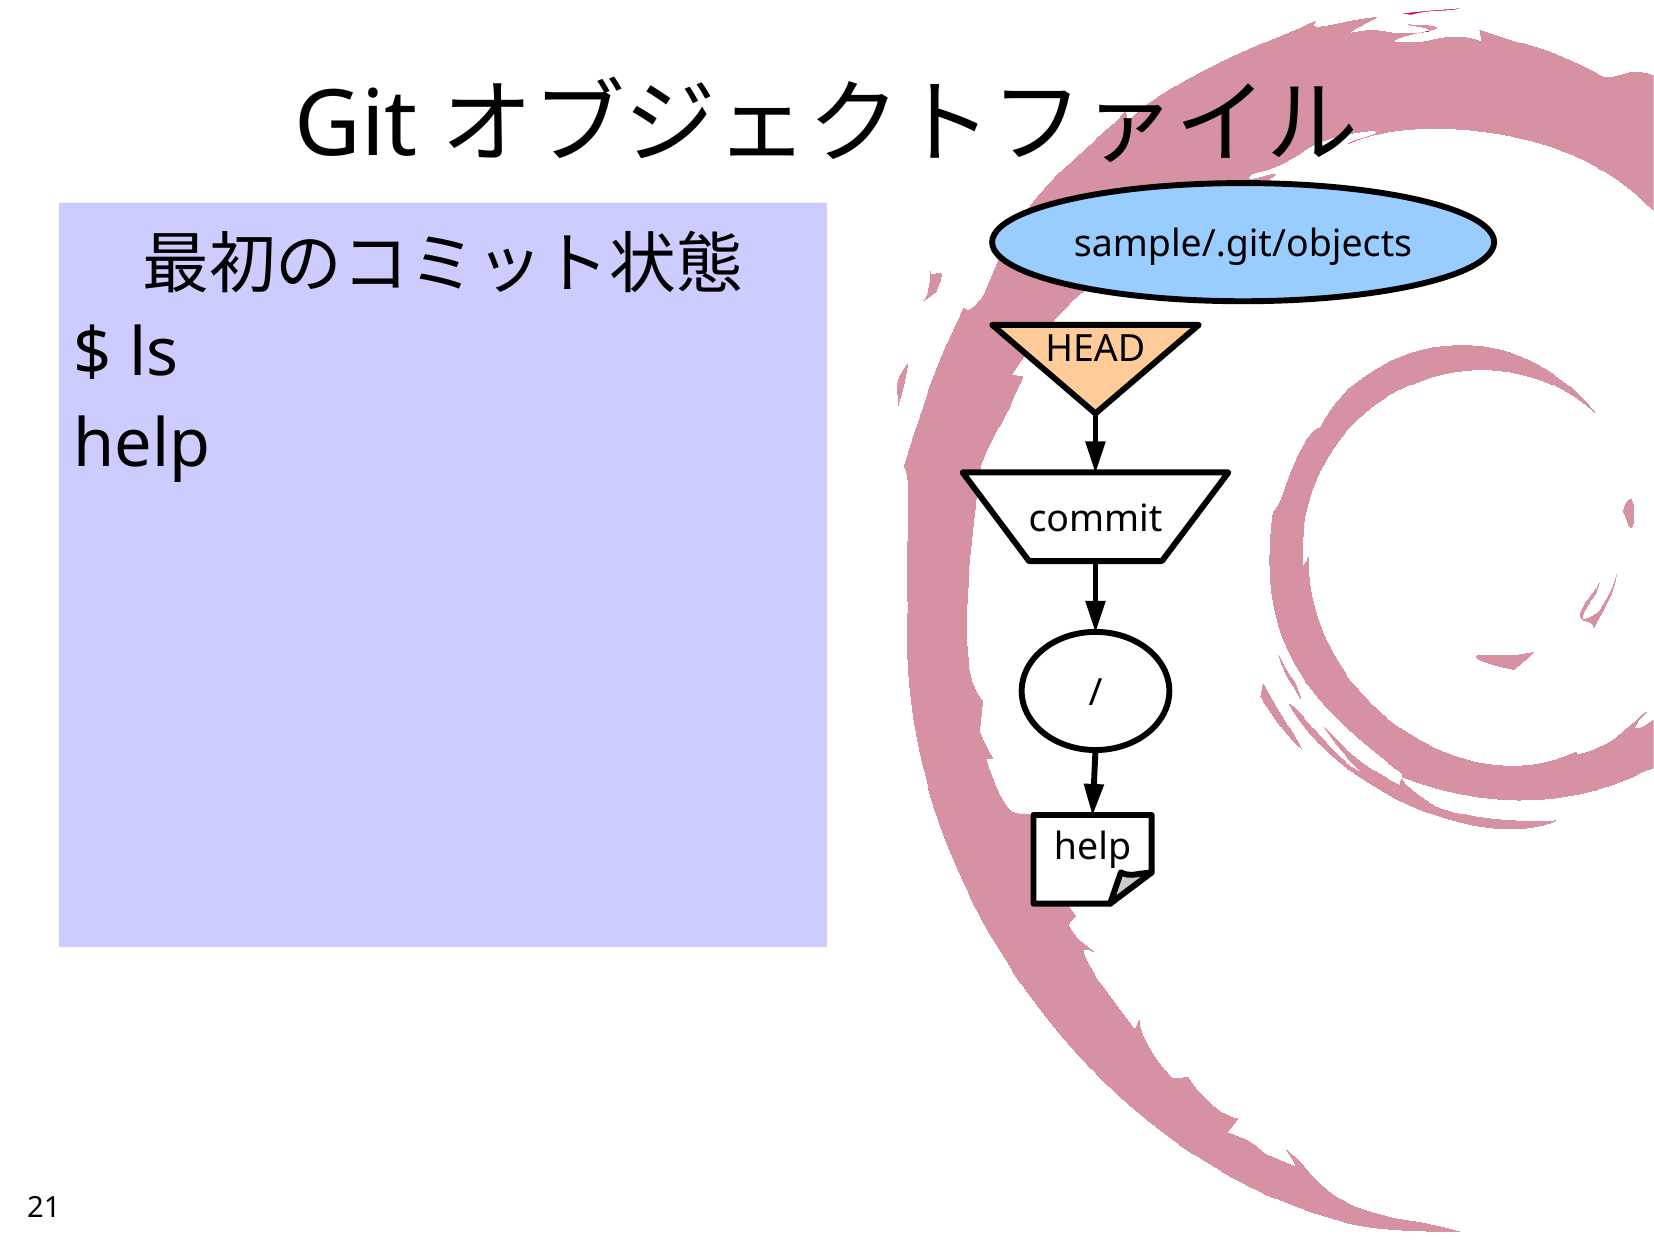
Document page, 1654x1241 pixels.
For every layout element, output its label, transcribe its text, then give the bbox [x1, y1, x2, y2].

text_box 最初のコミット状態 [59, 202, 827, 297]
text_box $ ls help [59, 297, 827, 913]
text_box help [1033, 814, 1152, 904]
picture [886, 0, 1654, 1241]
text_box / [1021, 631, 1170, 751]
title Git オブジェクトファイル [276, 49, 1378, 257]
text_box commit [962, 472, 1229, 562]
text_box sample/.git/objects [992, 183, 1495, 302]
text_box HEAD [992, 324, 1199, 413]
